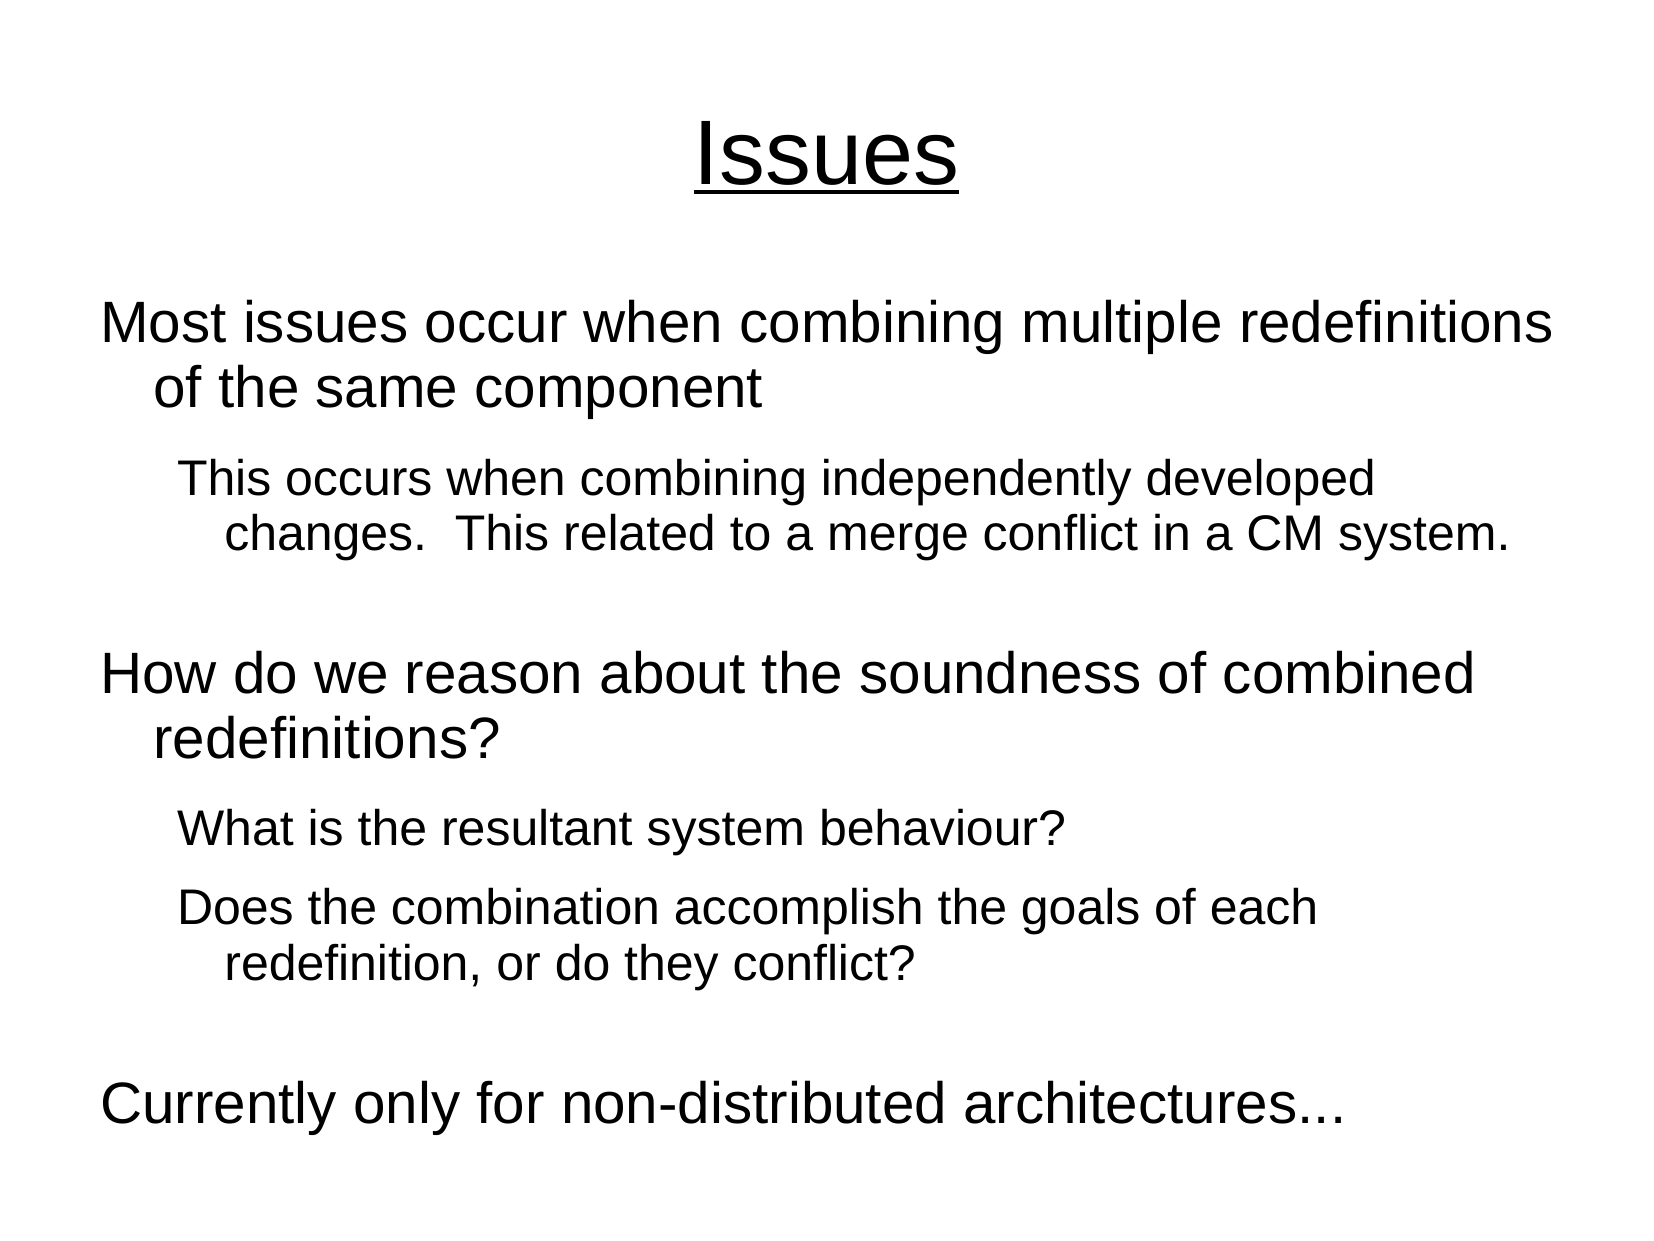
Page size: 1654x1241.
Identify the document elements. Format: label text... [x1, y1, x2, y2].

list Most issues occur when combining multiple redefinitions of the same component This occurs when combining independently developed changes. This related to a merge conflict in a CM system. How do we reason about the soundness of combined redefinitions? What is the resultant system behaviour? Does the combination accomplish the goals of each redefinition, or do they conflict? Currently only for non-distributed architectures... [82, 290, 1571, 1135]
title Issues [82, 49, 1571, 257]
